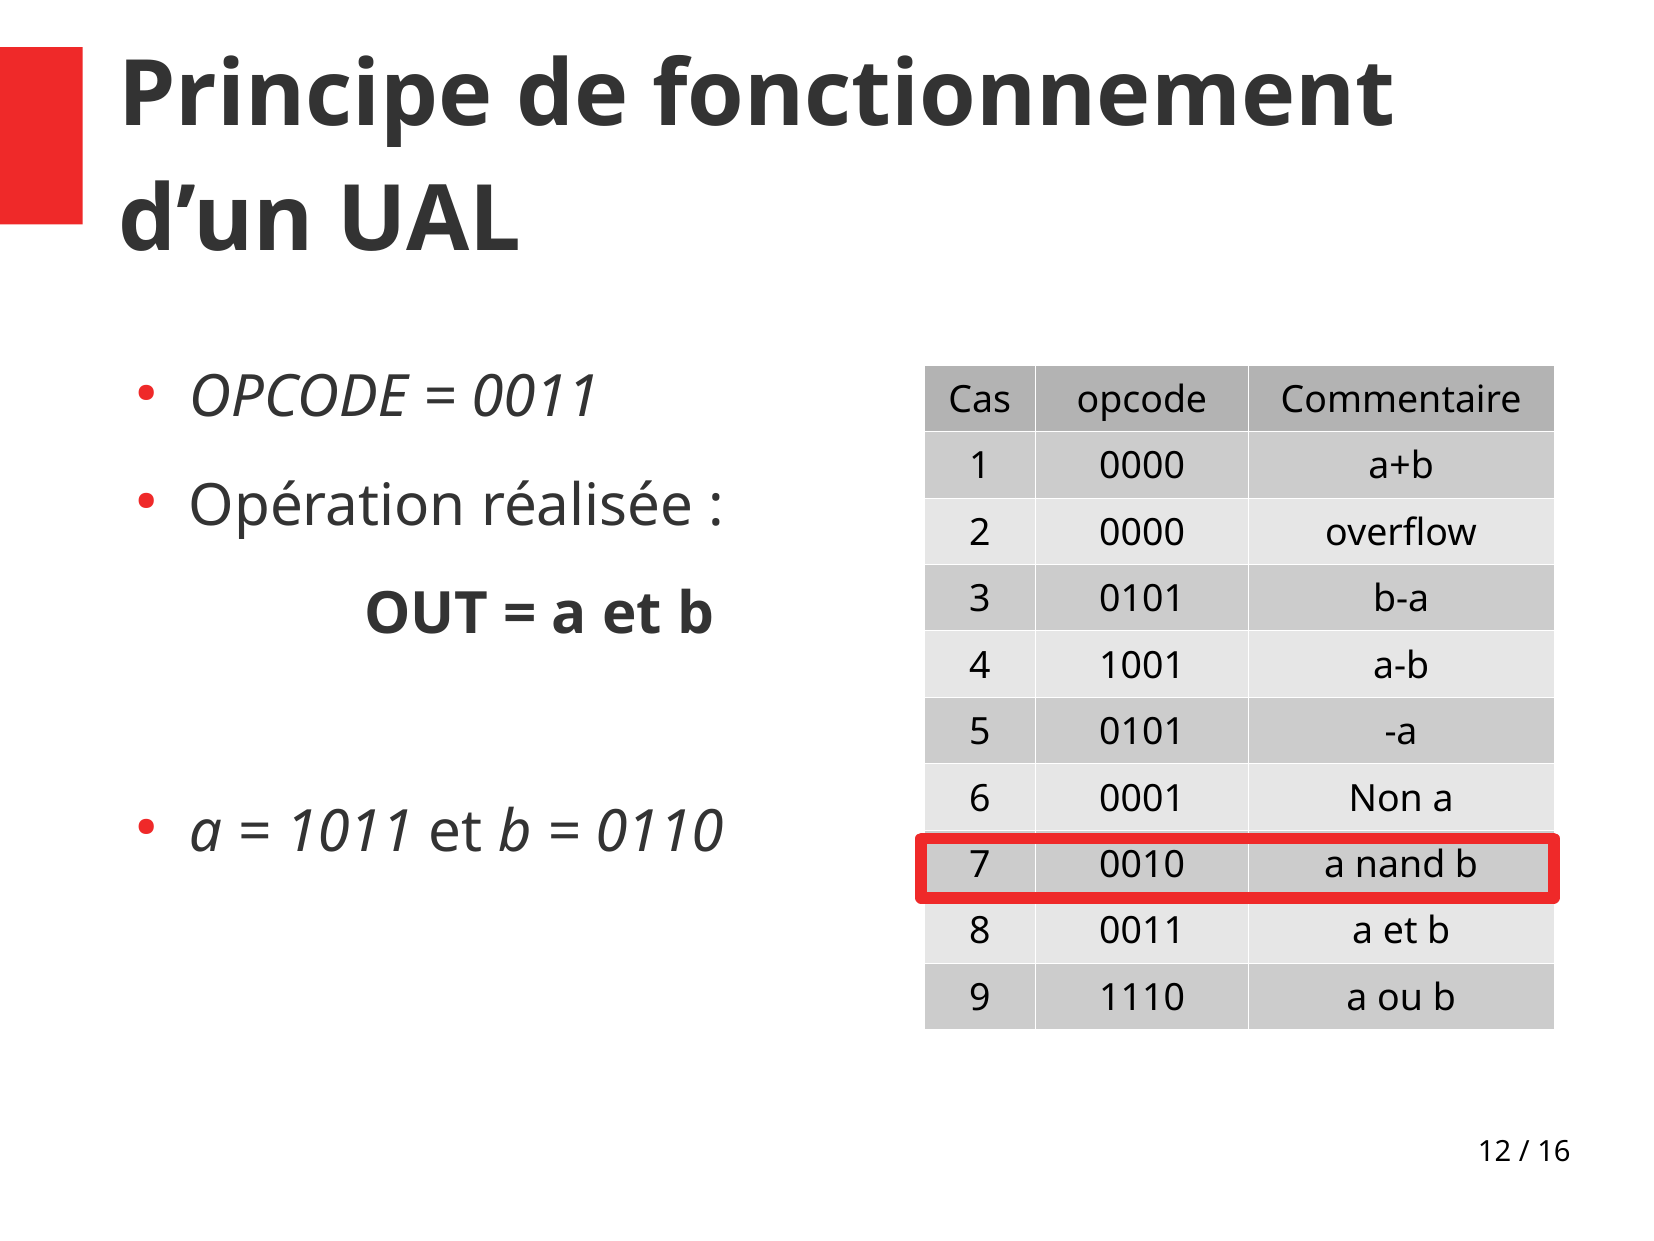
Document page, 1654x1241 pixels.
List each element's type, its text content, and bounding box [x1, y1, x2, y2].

table_header Commentaire [1249, 366, 1554, 431]
table_cell 3 [925, 565, 1035, 630]
table_cell a-b [1249, 631, 1554, 697]
table_cell overflow [1249, 499, 1554, 564]
table_cell 0101 [1036, 565, 1248, 630]
table_cell 7 [927, 844, 1035, 892]
table_cell 1001 [1036, 631, 1248, 697]
table_cell -a [1249, 698, 1554, 763]
table_header Cas [925, 366, 1035, 431]
table_cell 0000 [1036, 499, 1248, 564]
table_cell 0101 [1036, 698, 1248, 763]
table_cell 1 [925, 432, 1035, 498]
table_cell 0001 [1036, 764, 1248, 830]
table_header opcode [1036, 366, 1248, 431]
table_cell 0000 [1036, 432, 1248, 498]
table_cell 4 [925, 631, 1035, 697]
title Principe de fonctionnement d’un UAL [118, 45, 1571, 260]
table_cell 0011 [1036, 904, 1248, 963]
table_cell a ou b [1249, 964, 1554, 1029]
table_cell a+b [1249, 432, 1554, 498]
table_cell 1110 [1036, 964, 1248, 1029]
list OPCODE = 0011 Opération réalisée : OUT = a et b a = 1011 et b = 0110 [118, 354, 875, 1074]
table_cell Non a [1249, 764, 1554, 830]
table_cell b-a [1249, 565, 1554, 630]
table_cell 2 [925, 499, 1035, 564]
table_cell 0010 [1036, 844, 1248, 892]
table_cell 5 [925, 698, 1035, 763]
table_cell 8 [925, 904, 1035, 963]
table_cell 9 [925, 964, 1035, 1029]
table_cell a nand b [1249, 844, 1548, 892]
table_cell a et b [1249, 904, 1554, 963]
table_cell 6 [925, 764, 1035, 830]
